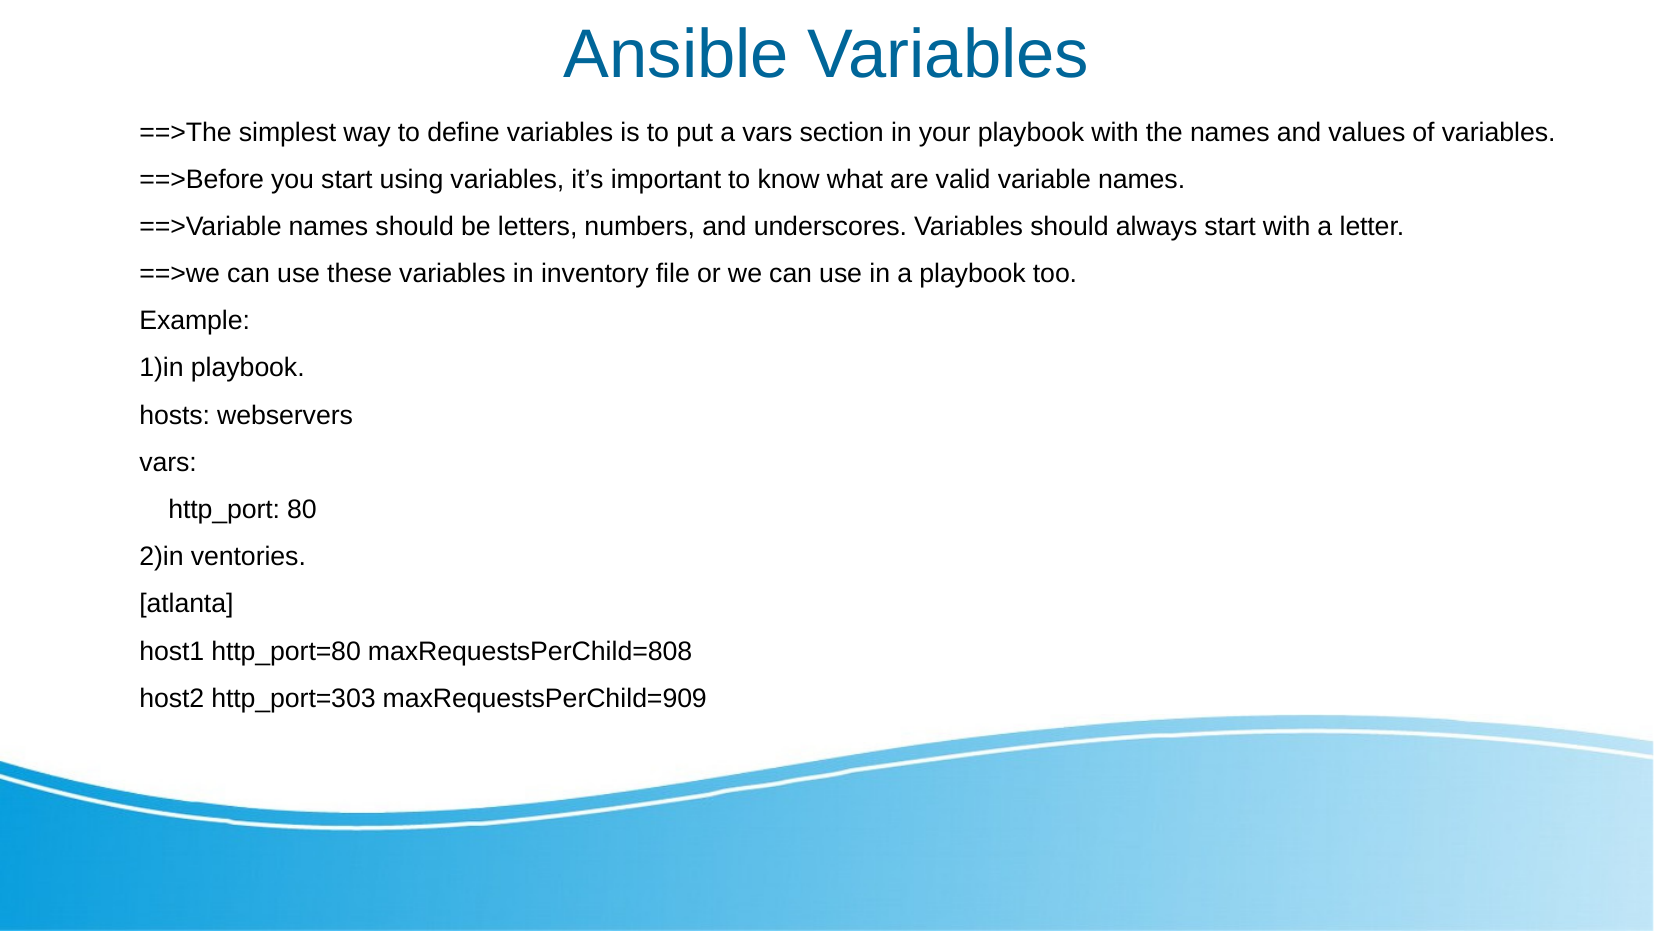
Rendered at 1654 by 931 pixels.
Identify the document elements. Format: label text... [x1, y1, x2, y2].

picture [0, 714, 1654, 931]
list ==>The simplest way to define variables is to put a vars section in your playbook with the names and values of variables. ==>Before you start using variables, it’s important to know what are valid variable names. ==>Variable names should be letters, numbers, and underscores. Variables should always start with a letter. ==>we can use these variables in inventory file or we can use in a playbook too. Example: 1)in playbook. hosts: webservers vars: http_port: 80 2)in ventories. [atlanta] host1 http_port=80 maxRequestsPerChild=808 host2 http_port=303 maxRequestsPerChild=909 [82, 116, 1571, 733]
title Ansible Variables [82, 11, 1571, 95]
